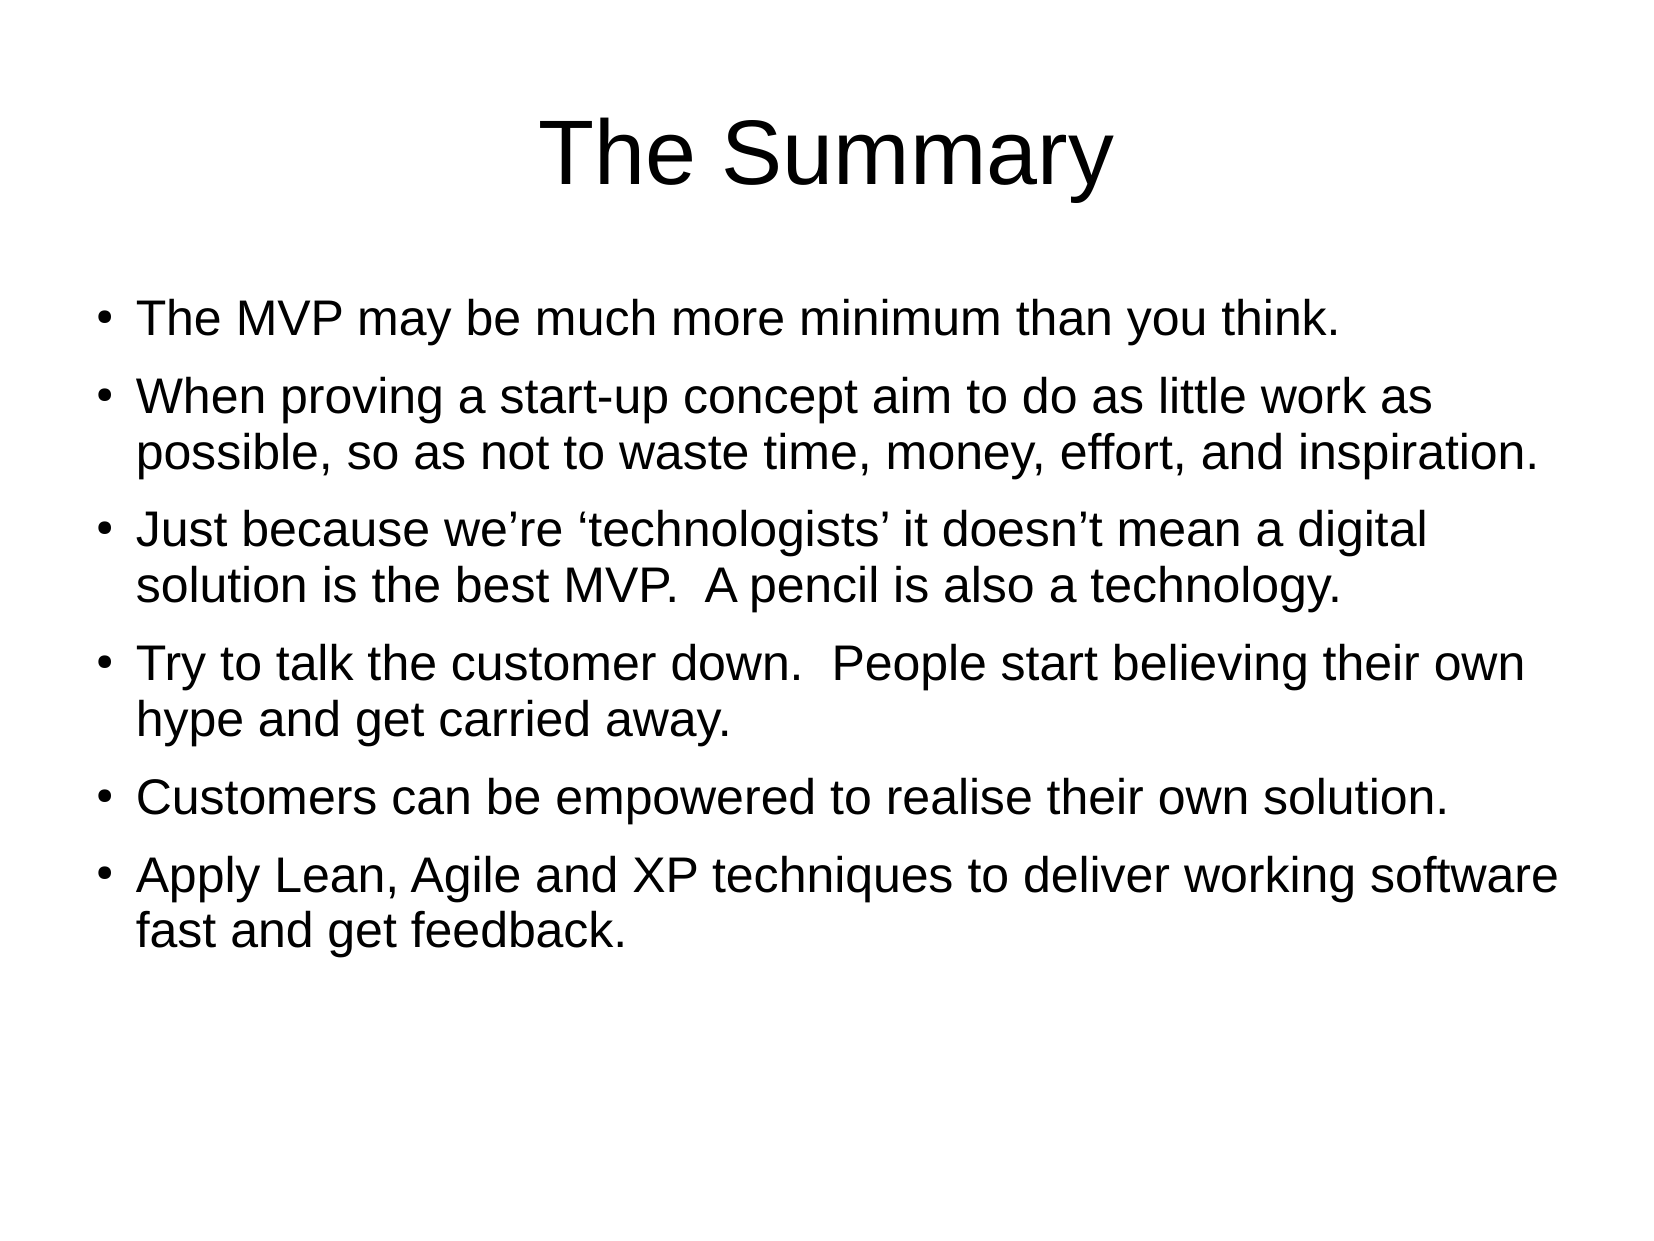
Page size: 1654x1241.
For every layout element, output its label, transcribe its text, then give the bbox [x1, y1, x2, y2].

list The MVP may be much more minimum than you think. When proving a start-up concept aim to do as little work as possible, so as not to waste time, money, effort, and inspiration. Just because we’re ‘technologists’ it doesn’t mean a digital solution is the best MVP. A pencil is also a technology. Try to talk the customer down. People start believing their own hype and get carried away. Customers can be empowered to realise their own solution. Apply Lean, Agile and XP techniques to deliver working software fast and get feedback. [82, 290, 1571, 1010]
title The Summary [82, 49, 1571, 257]
